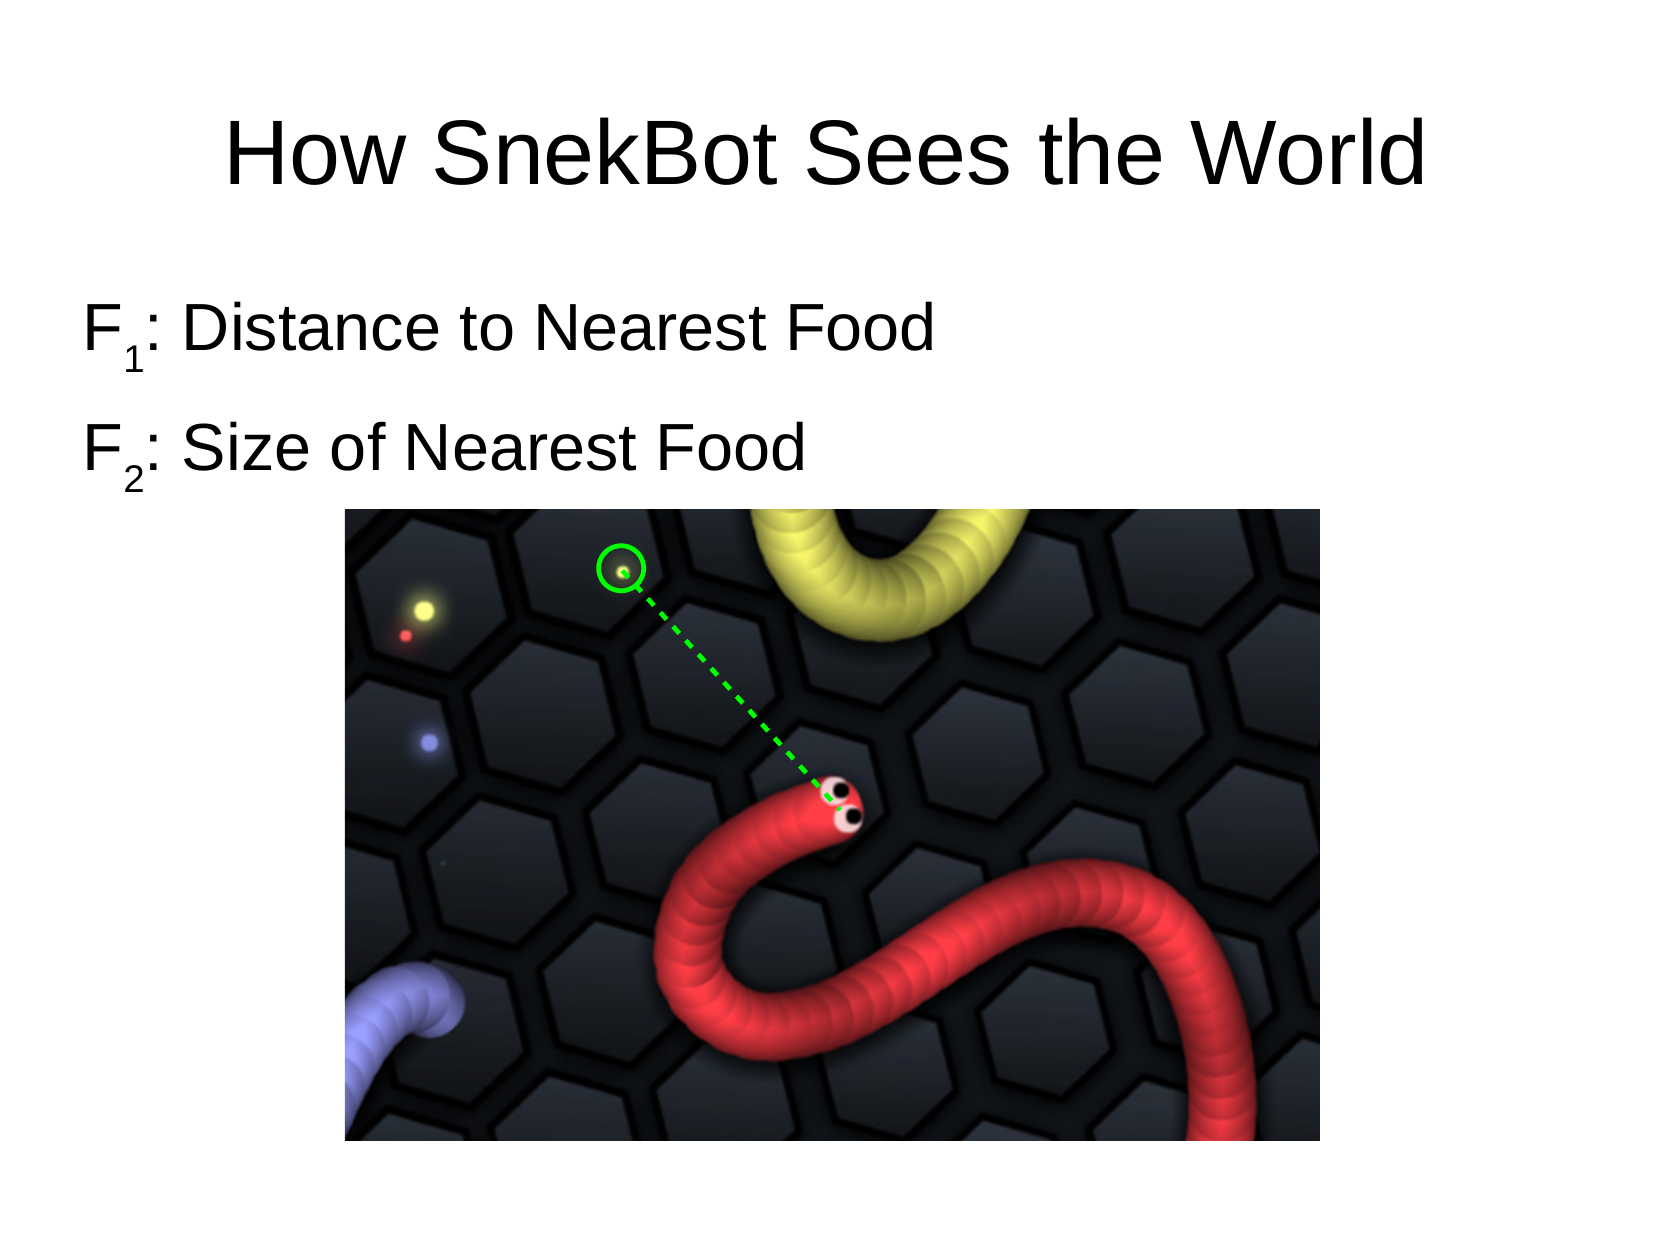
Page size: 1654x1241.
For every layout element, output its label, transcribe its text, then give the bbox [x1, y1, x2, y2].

title How SnekBot Sees the World [82, 49, 1571, 257]
list F1: Distance to Nearest Food F2: Size of Nearest Food [82, 290, 1571, 1010]
picture [344, 509, 1320, 1141]
